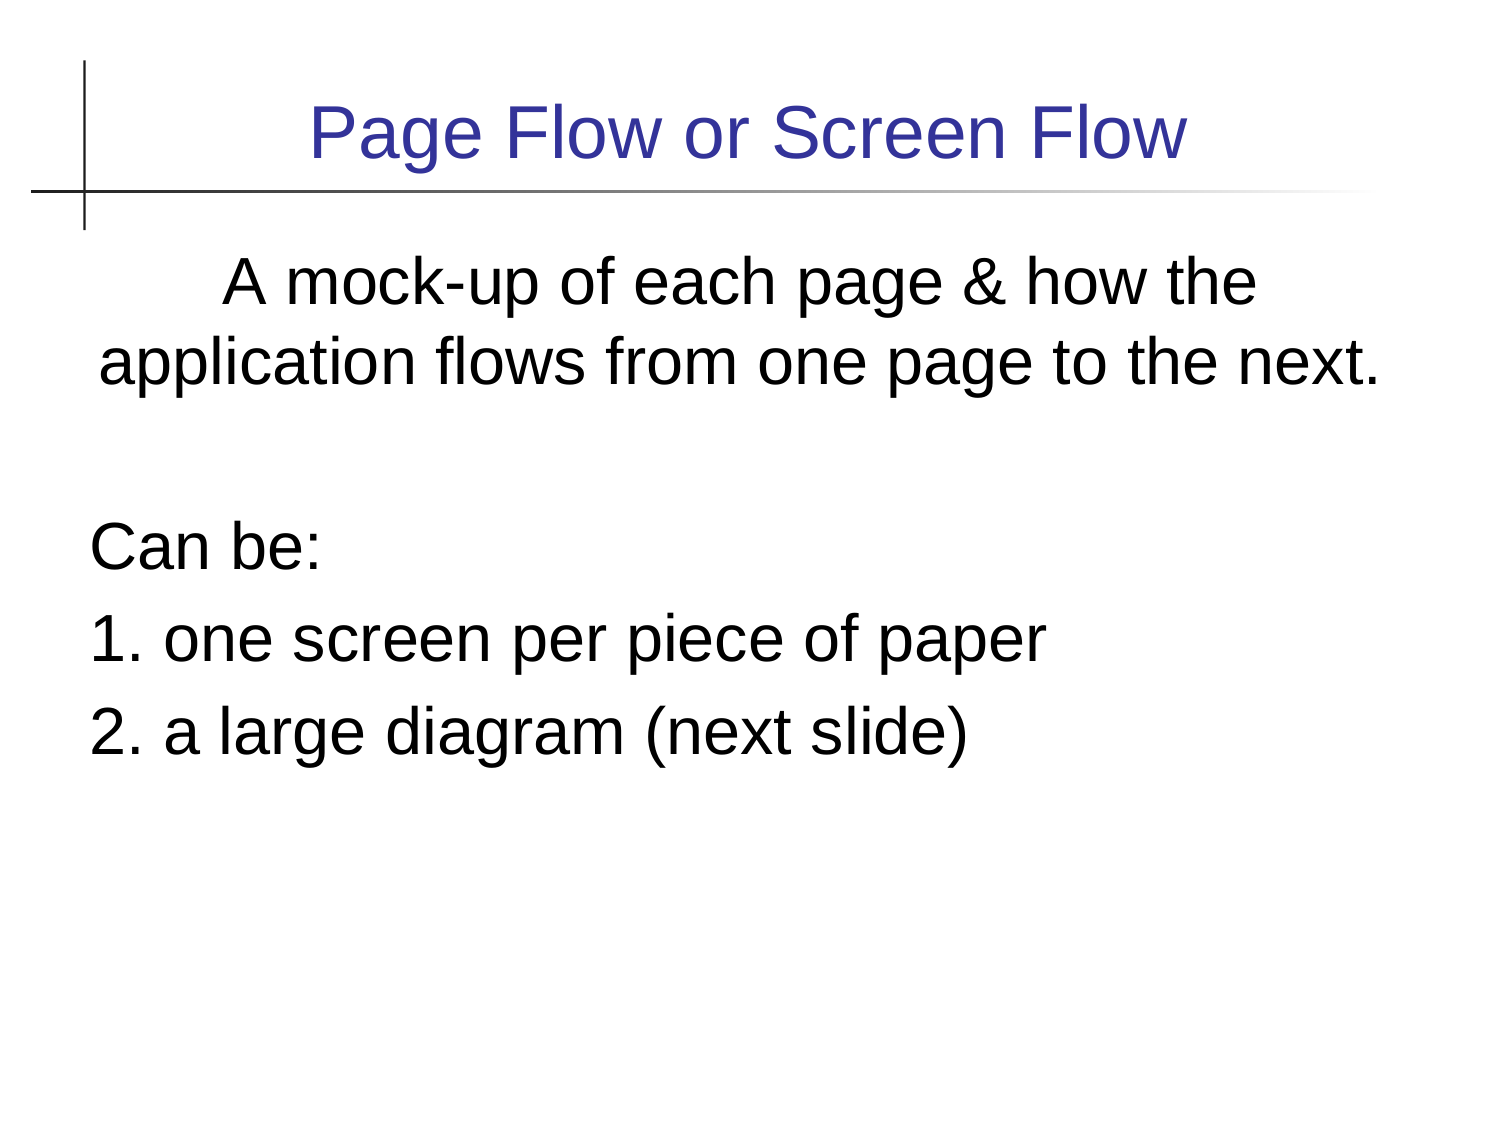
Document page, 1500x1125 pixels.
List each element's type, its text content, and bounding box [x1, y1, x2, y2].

title Page Flow or Screen Flow [100, 42, 1397, 182]
list A mock-up of each page & how the application flows from one page to the next. Can be: 1. one screen per piece of paper 2. a large diagram (next slide) [75, 229, 1408, 1051]
